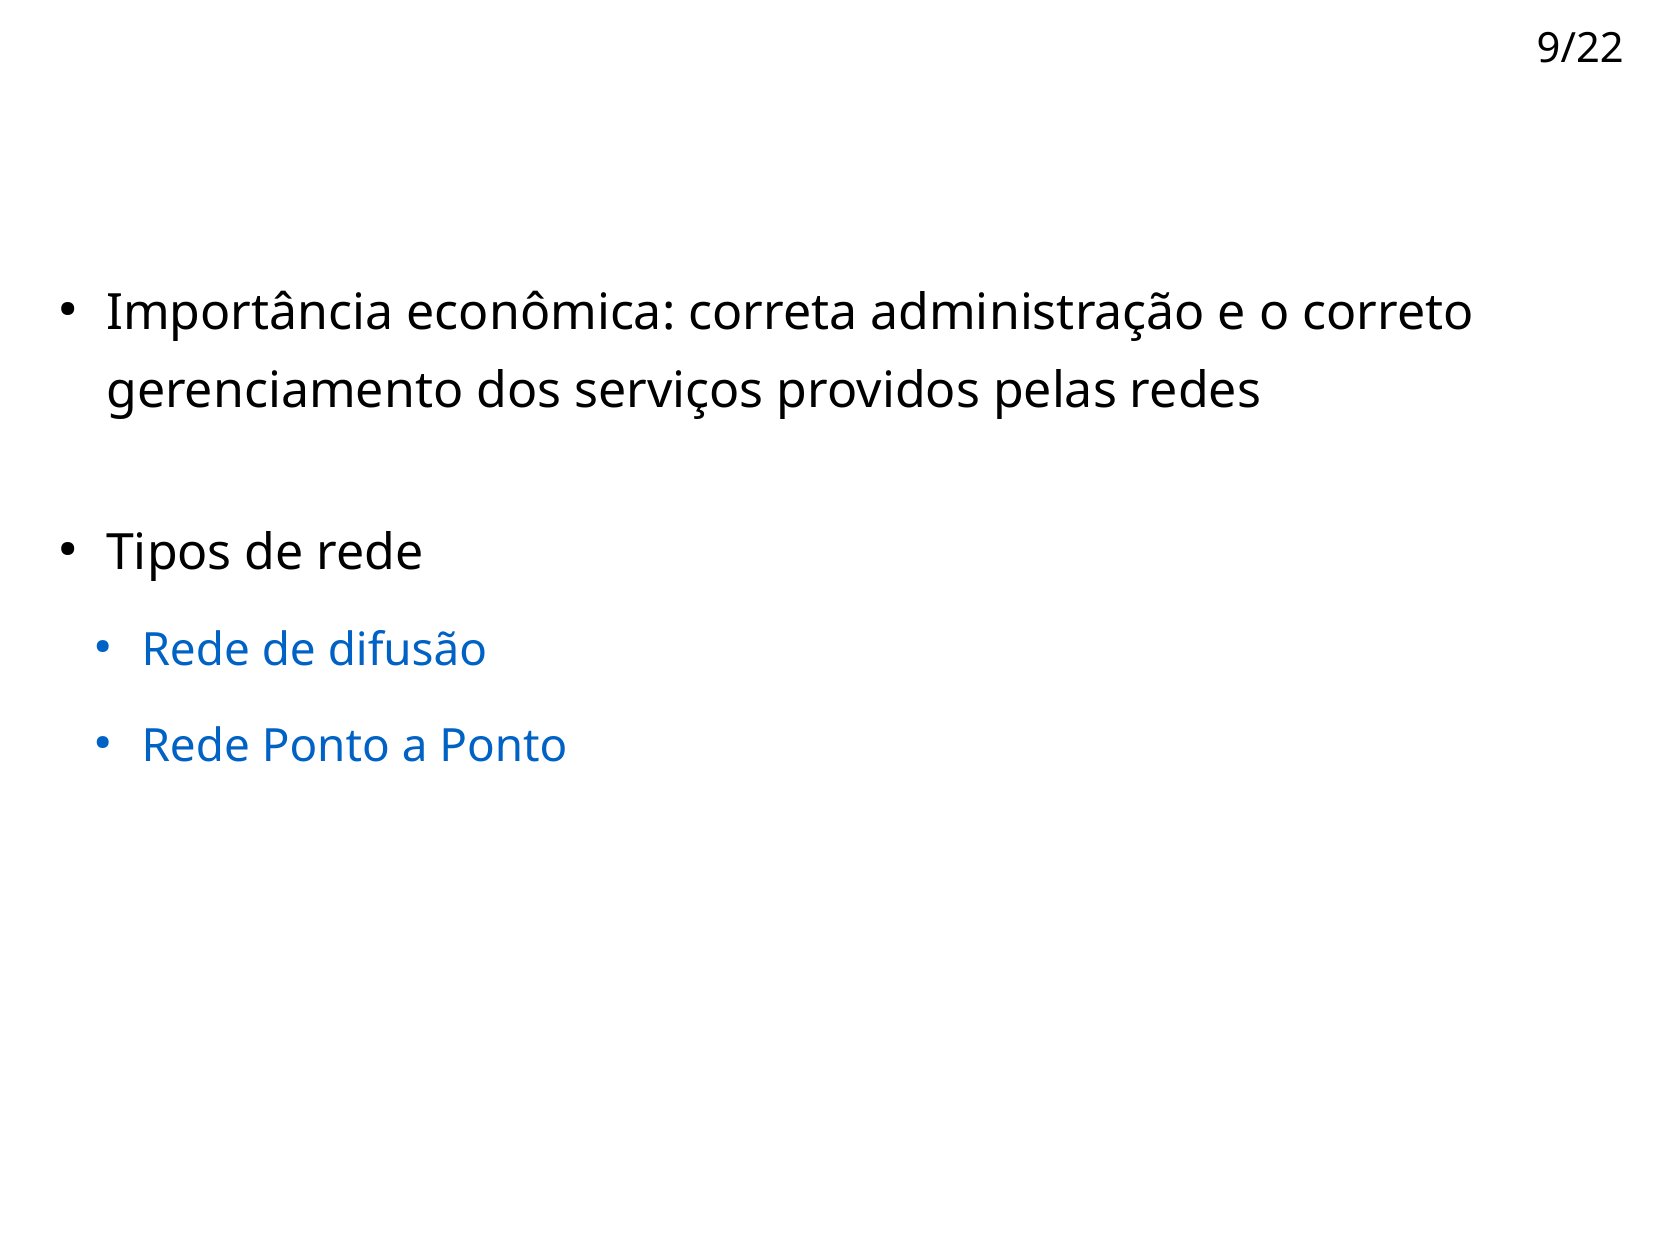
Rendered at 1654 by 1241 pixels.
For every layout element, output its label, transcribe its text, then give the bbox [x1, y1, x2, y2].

list Importância econômica: correta administração e o correto gerenciamento dos serviços providos pelas redes Tipos de rede Rede de difusão Rede Ponto a Ponto [59, 265, 1625, 1211]
